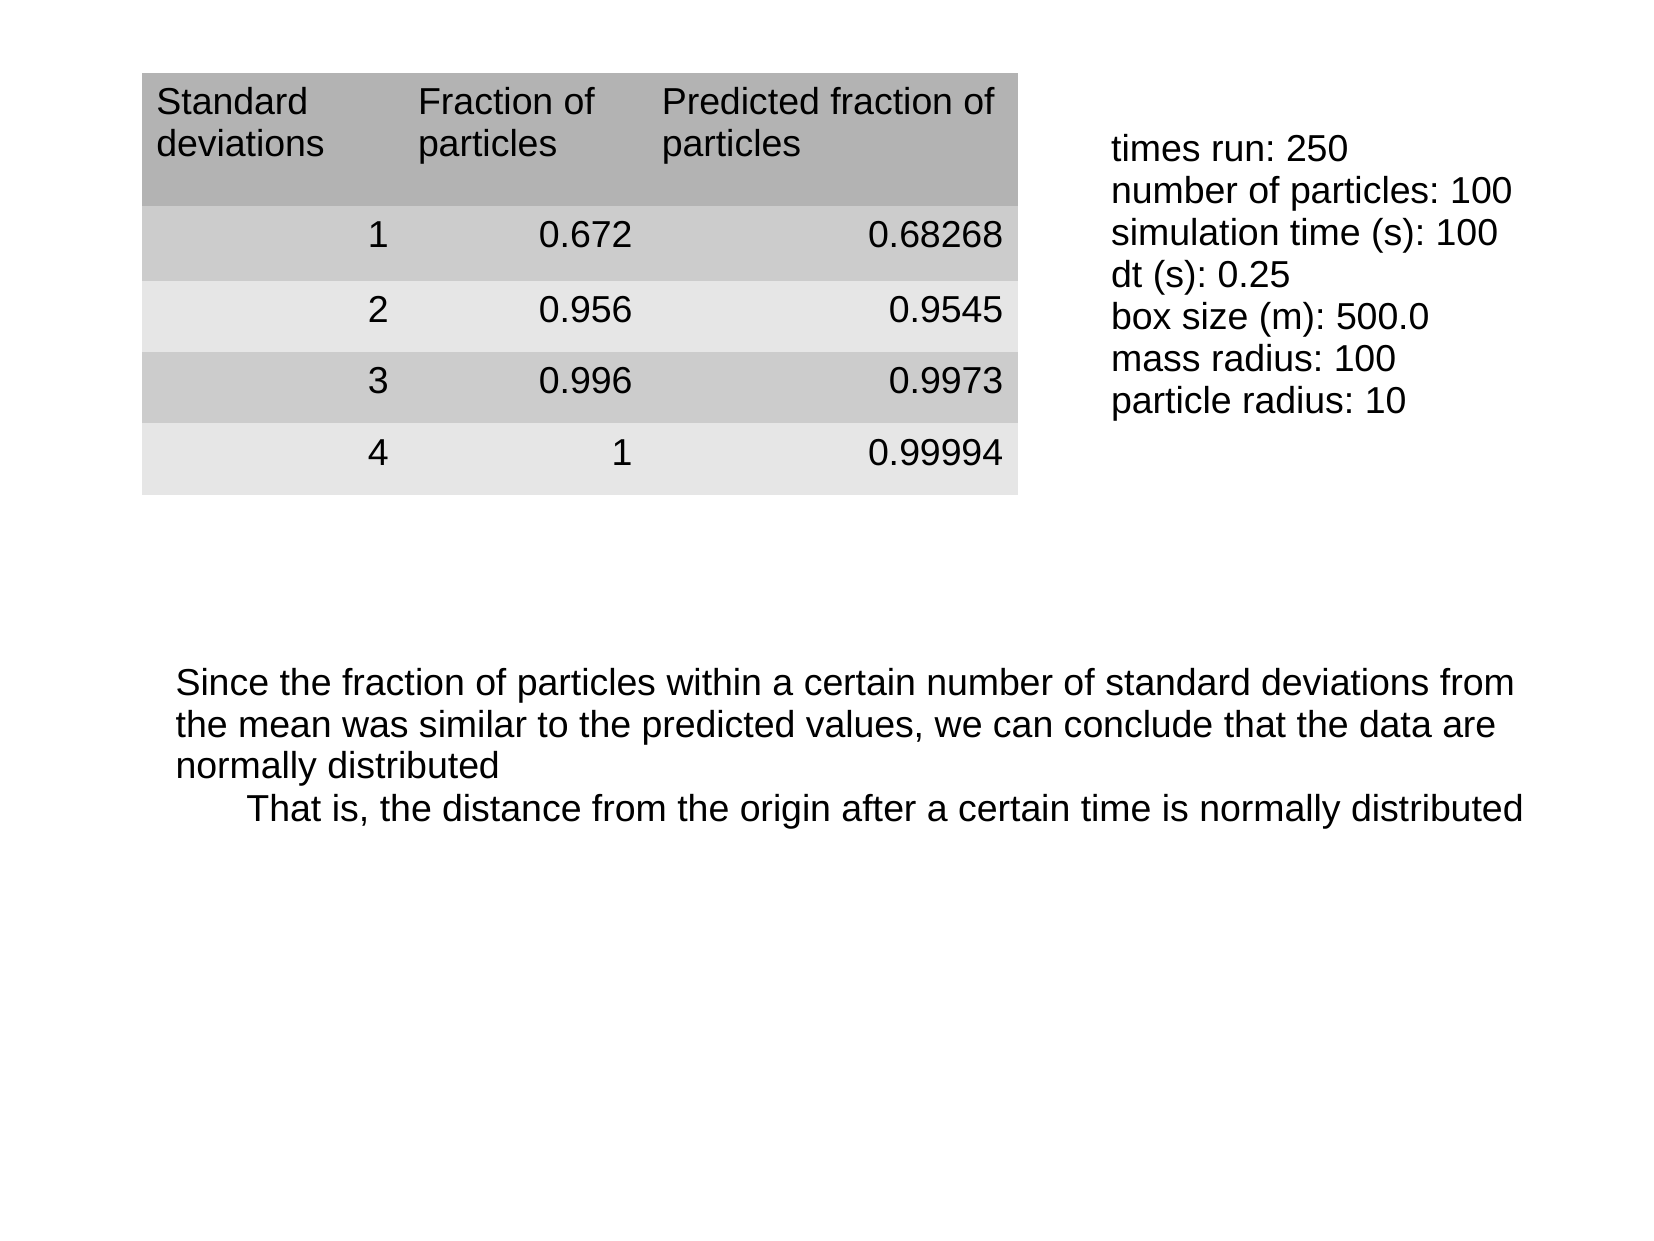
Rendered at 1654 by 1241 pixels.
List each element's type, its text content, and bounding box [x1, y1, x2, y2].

table_header Predicted fraction of particles [647, 73, 1018, 206]
table_cell 1 [403, 423, 647, 495]
table_cell 0.956 [403, 281, 647, 352]
table_cell 0.996 [403, 352, 647, 423]
text_box times run: 250 number of particles: 100 simulation time (s): 100 dt (s): 0.25 box size (m): 500.0 mass radius: 100 particle radius: 10 [1065, 120, 1528, 429]
table_cell 0.68268 [647, 206, 1018, 281]
text_box Since the fraction of particles within a certain number of standard deviations from the mean was similar to the predicted values, we can conclude that the data are normally distributed That is, the distance from the origin after a certain time is normally distributed [90, 653, 1576, 1126]
table_cell 1 [142, 206, 403, 281]
table_cell 2 [142, 281, 403, 352]
table_cell 4 [142, 423, 403, 495]
table_cell 0.672 [403, 206, 647, 281]
table_cell 0.99994 [647, 423, 1018, 495]
table_cell 0.9545 [647, 281, 1018, 352]
table_cell 3 [142, 352, 403, 423]
table_cell 0.9973 [647, 352, 1018, 423]
table_header Fraction of particles [403, 73, 647, 206]
table_header Standard deviations [142, 73, 403, 206]
